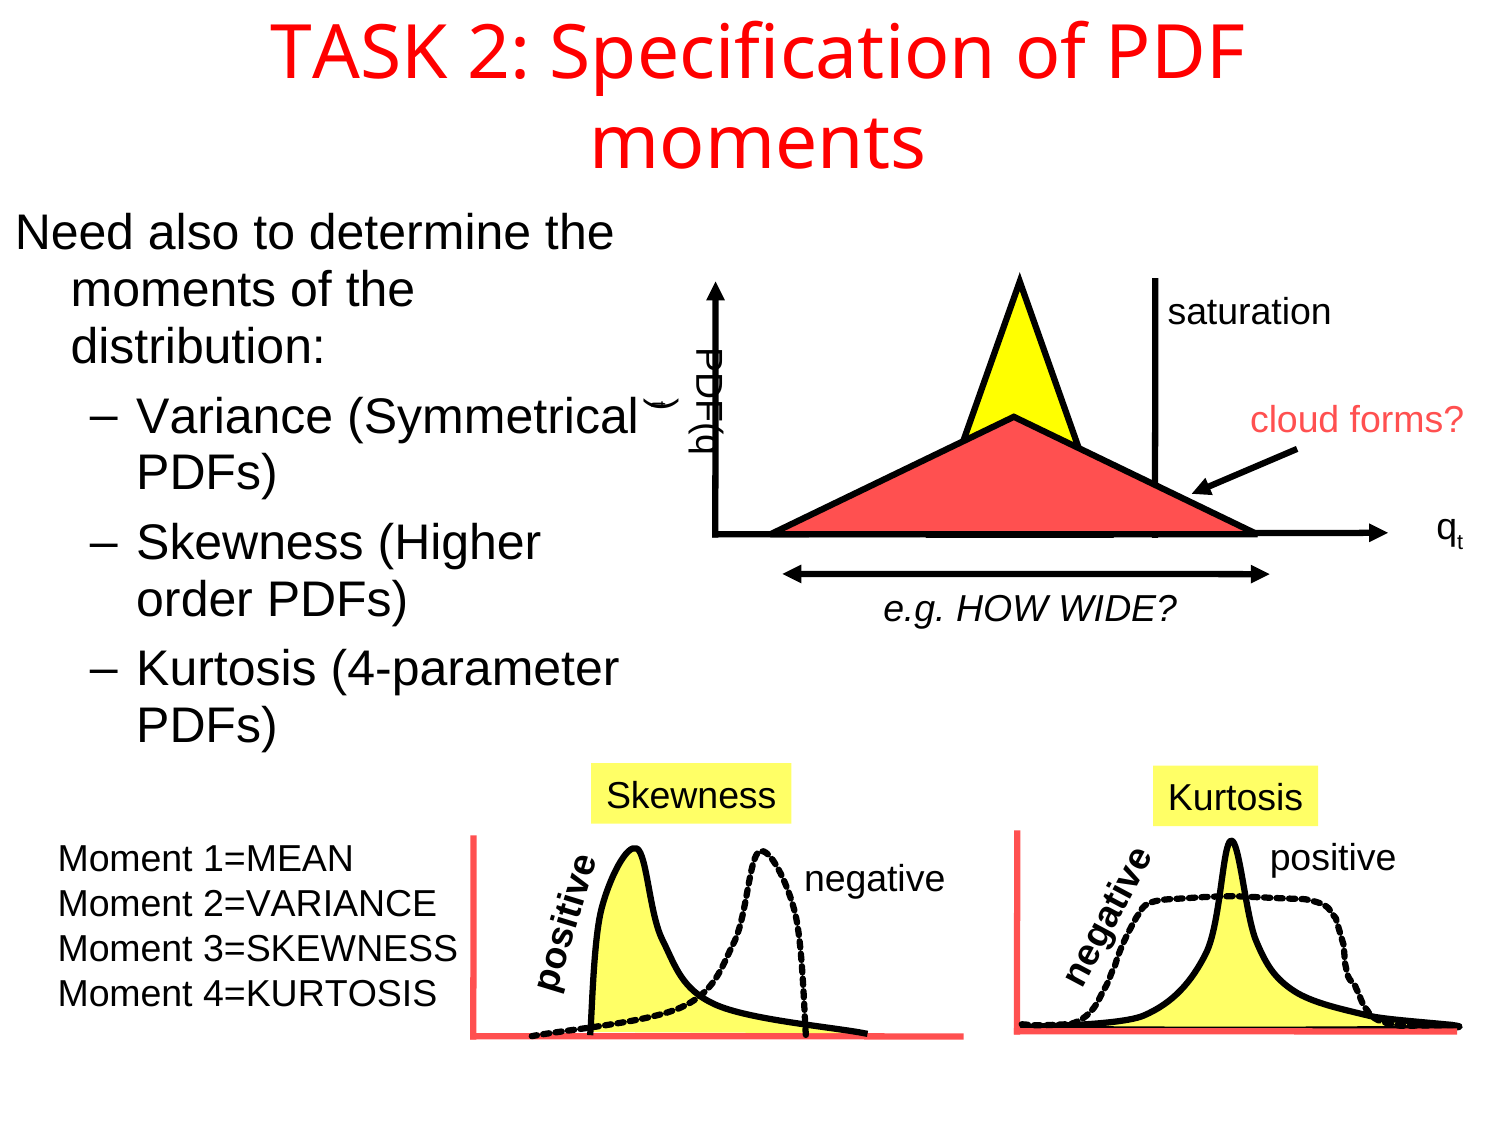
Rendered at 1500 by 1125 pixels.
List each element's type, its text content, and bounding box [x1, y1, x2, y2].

text_box Kurtosis [1153, 765, 1319, 827]
text_box cloud forms? [1235, 386, 1480, 448]
text_box saturation [1152, 278, 1347, 340]
text_box positive [507, 828, 617, 1016]
text_box e.g. HOW WIDE? [868, 576, 1193, 637]
title TASK 2: Specification of PDF moments [158, 0, 1359, 192]
text_box [680, 243, 1459, 535]
text_box Skewness [591, 763, 792, 824]
text_box [29, 751, 1471, 1071]
text_box Moment 1=MEAN Moment 2=VARIANCE Moment 3=SKEWNESS Moment 4=KURTOSIS [42, 825, 474, 1022]
text_box positive [1254, 825, 1412, 886]
list Need also to determine the moments of the distribution: Variance (Symmetrical PDFs)‏ Skewness (Higher order PDFs)‏ Kurtosis (4-parameter PDFs)‏ [0, 196, 680, 764]
text_box negative [1034, 820, 1174, 1010]
text_box PDF(qt)‏ [645, 330, 727, 473]
text_box [680, 473, 1459, 646]
text_box qt [1362, 494, 1500, 562]
text_box negative [789, 846, 961, 907]
